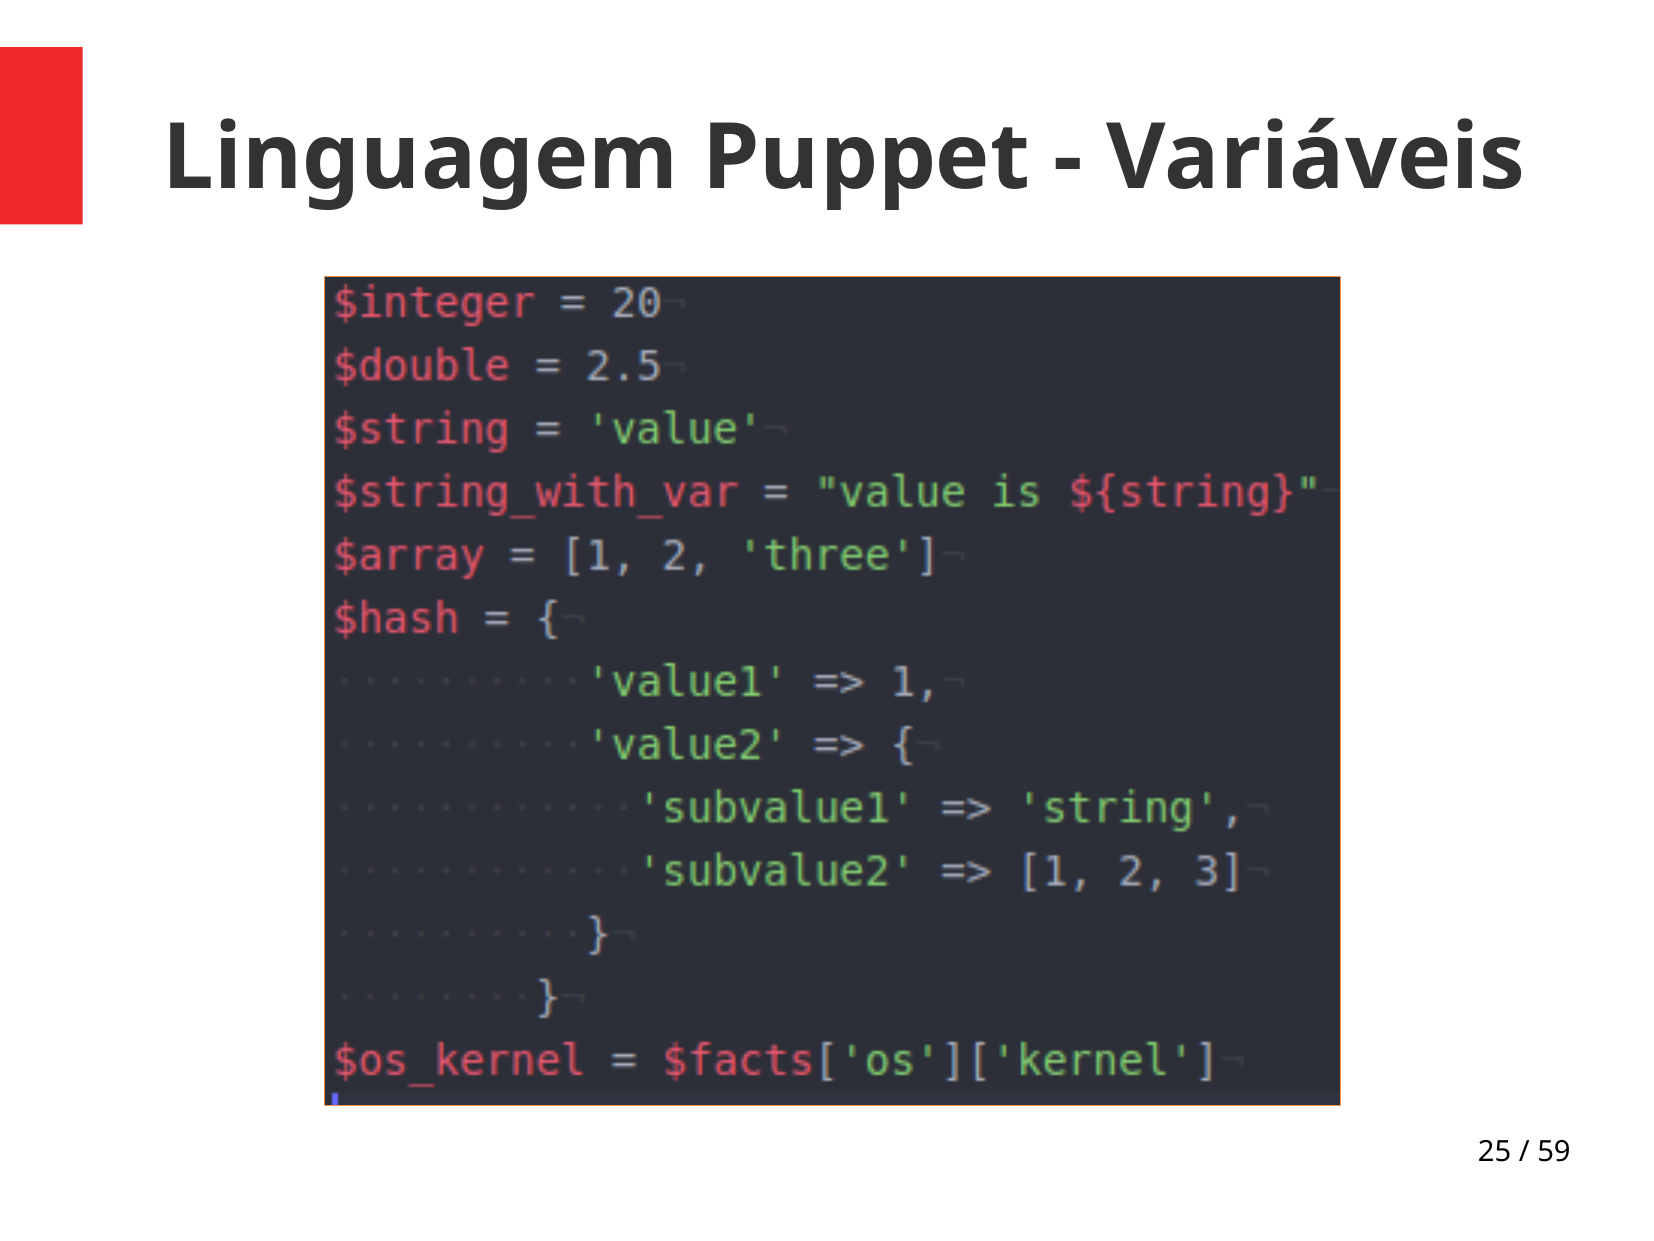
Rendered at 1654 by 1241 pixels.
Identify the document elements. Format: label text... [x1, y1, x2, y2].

title Linguagem Puppet - Variáveis [118, 45, 1571, 260]
picture [324, 276, 1341, 1106]
